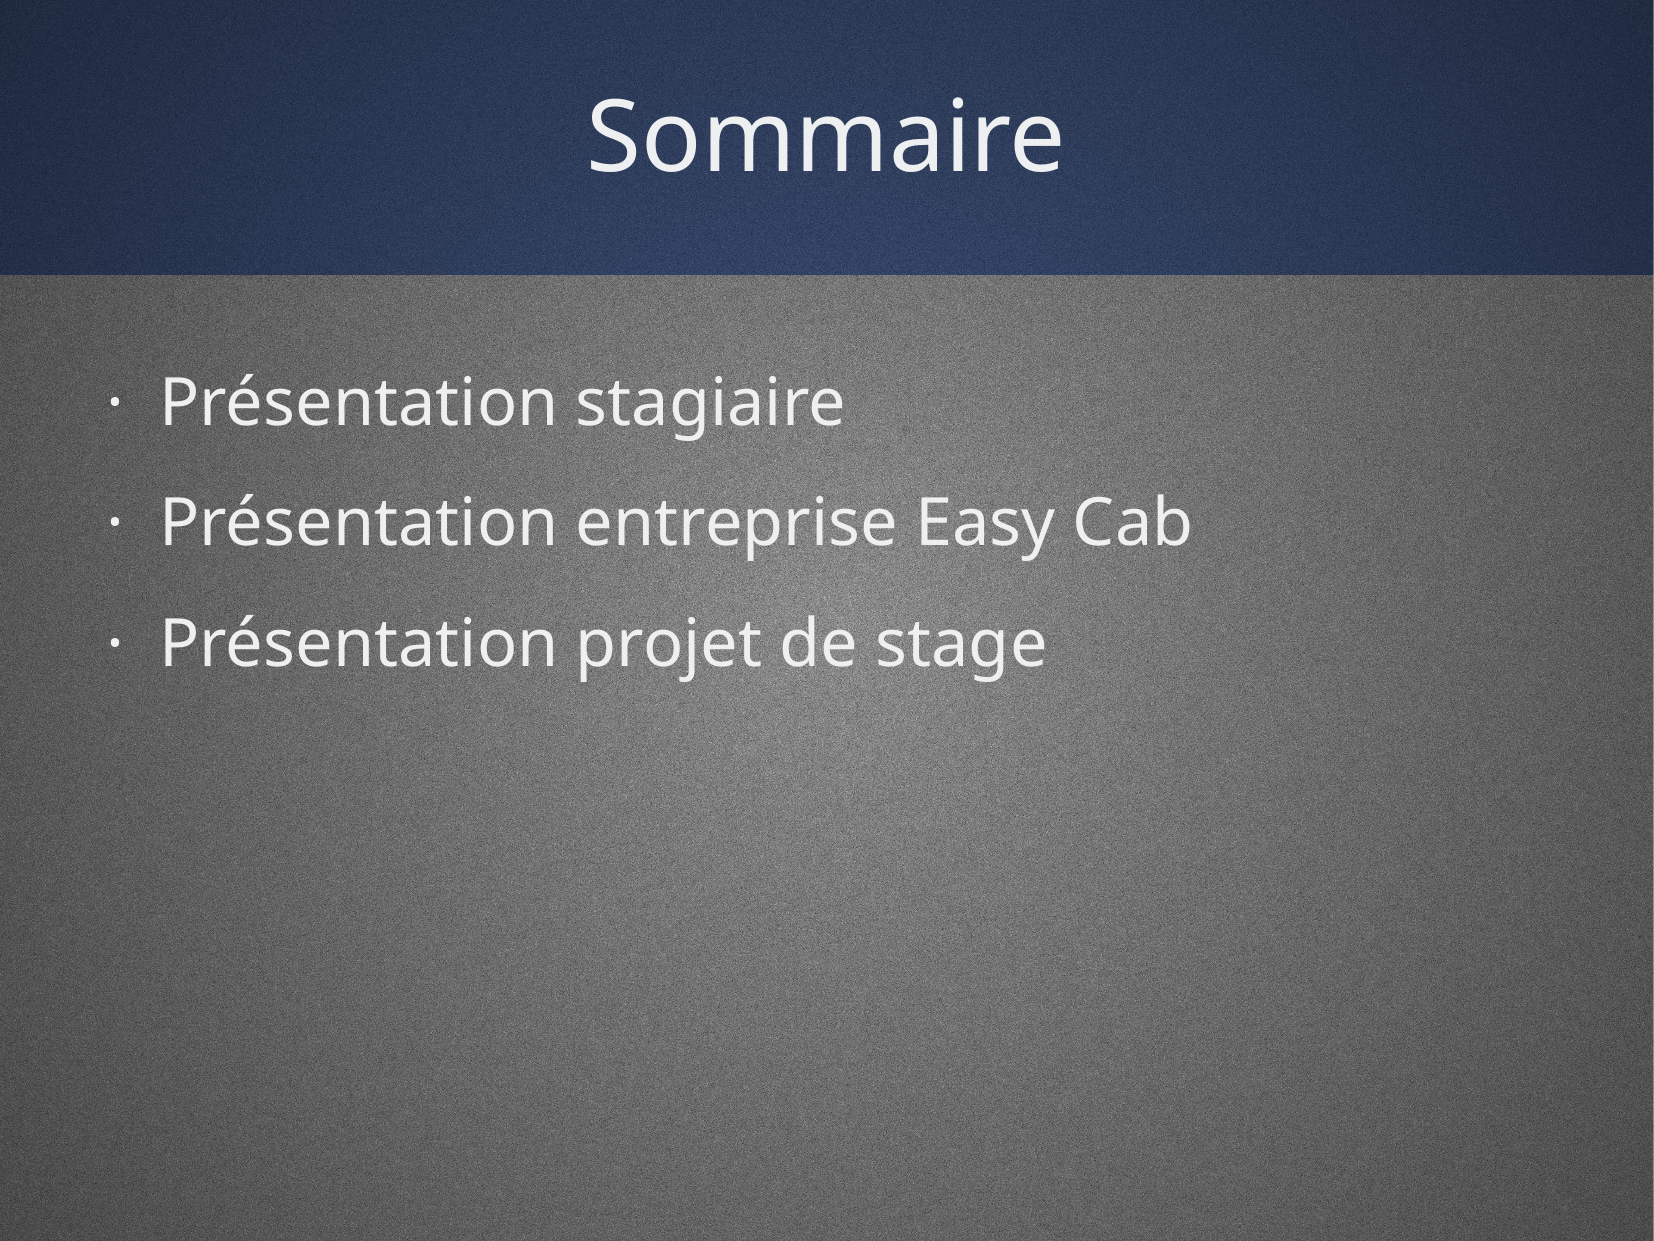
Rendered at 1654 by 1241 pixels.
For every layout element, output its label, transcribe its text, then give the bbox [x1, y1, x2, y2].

title Sommaire [88, 29, 1565, 237]
picture [0, 0, 1654, 1241]
list Présentation stagiaire Présentation entreprise Easy Cab Présentation projet de stage [88, 354, 1565, 1063]
